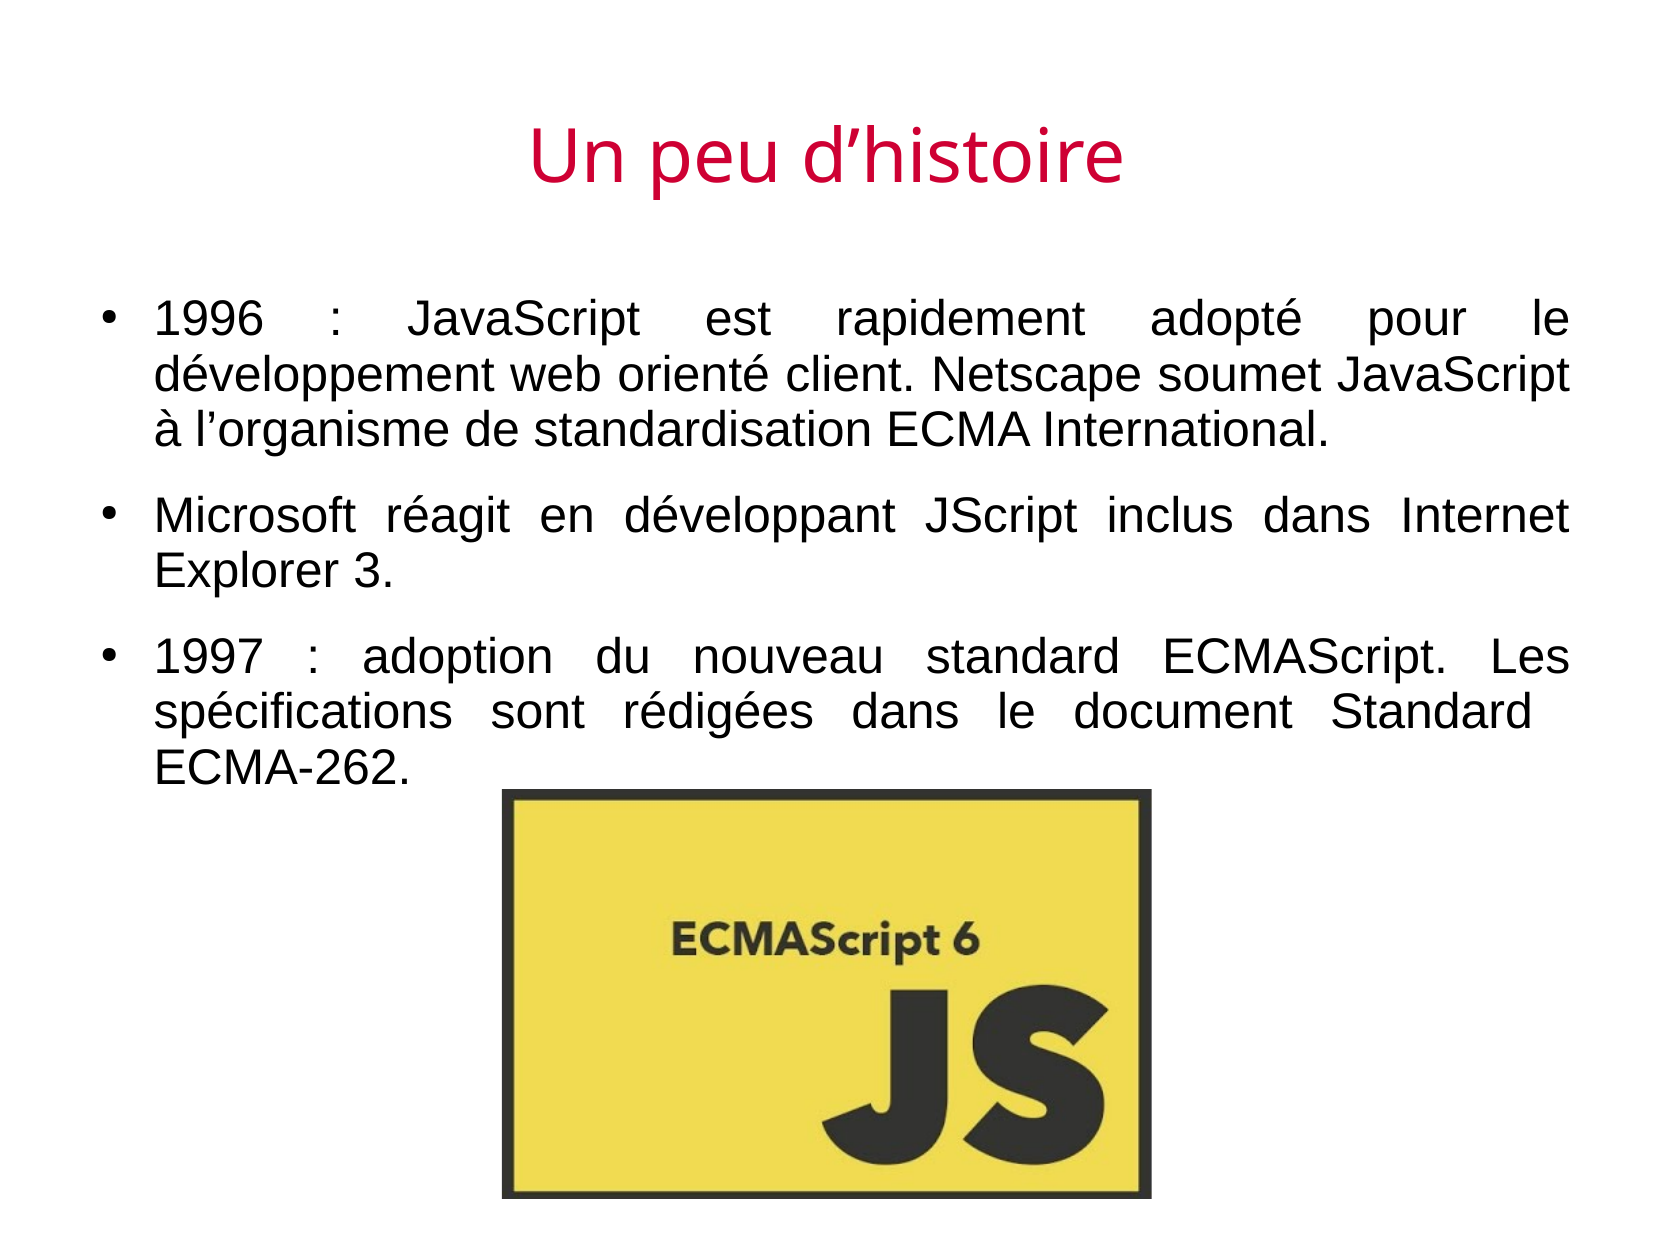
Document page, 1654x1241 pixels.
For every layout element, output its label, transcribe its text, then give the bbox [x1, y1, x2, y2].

list 1996 : JavaScript est rapidement adopté pour le développement web orienté client. Netscape soumet JavaScript à l’organisme de standardisation ECMA International. Microsoft réagit en développant JScript inclus dans Internet Explorer 3. 1997 : adoption du nouveau standard ECMAScript. Les spécifications sont rédigées dans le document Standard ECMA-262. [82, 290, 1571, 1010]
title Un peu d’histoire [82, 49, 1571, 257]
picture [501, 789, 1152, 1199]
